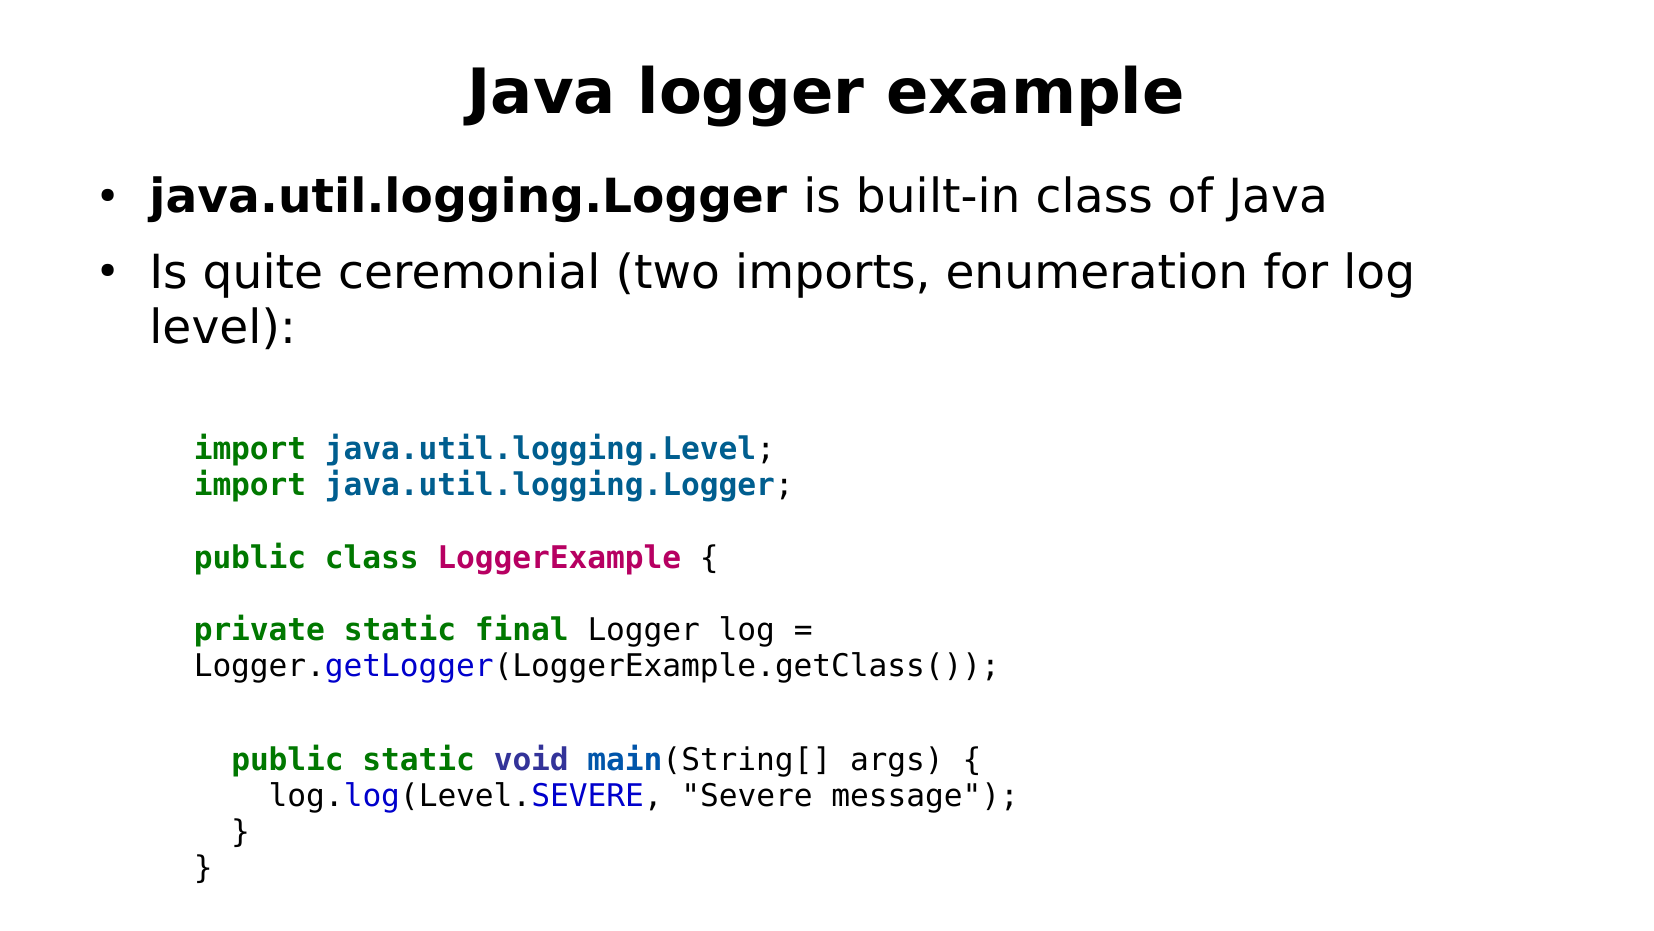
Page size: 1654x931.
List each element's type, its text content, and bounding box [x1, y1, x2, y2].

list java.util.logging.Logger is built-in class of Java Is quite ceremonial (two imports, enumeration for log level): import java.util.logging.Level; import java.util.logging.Logger; public class LoggerExample { private static final Logger log = Logger.getLogger(LoggerExample.getClass()); public static void main(String[] args) { log.log(Level.SEVERE, "Severe message"); } } [82, 168, 1538, 889]
title Java logger example [82, 36, 1571, 147]
